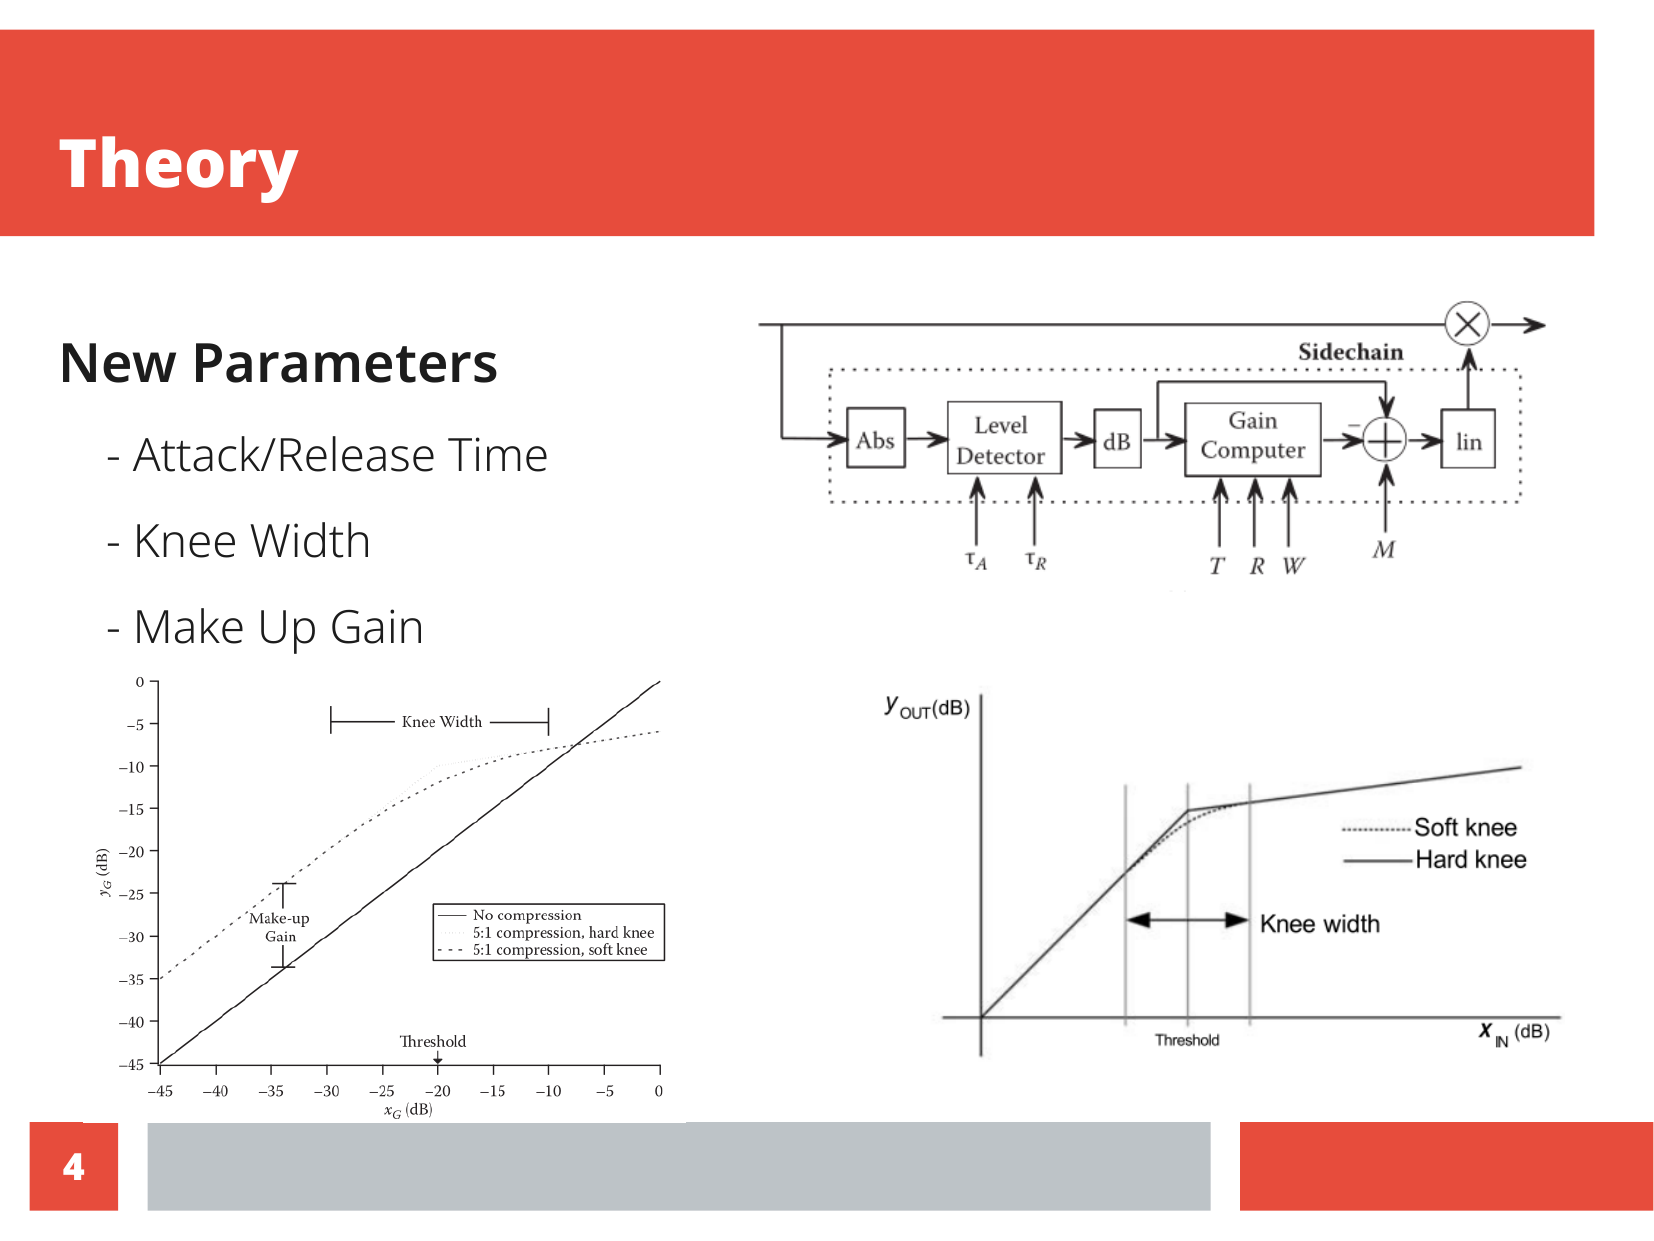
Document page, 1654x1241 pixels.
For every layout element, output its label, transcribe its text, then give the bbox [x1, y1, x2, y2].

list New Parameters - Attack/Release Time - Knee Width - Make Up Gain [59, 324, 1565, 1093]
picture [877, 684, 1565, 1066]
title Theory [59, 59, 1595, 207]
picture [744, 300, 1559, 592]
picture [83, 661, 686, 1123]
